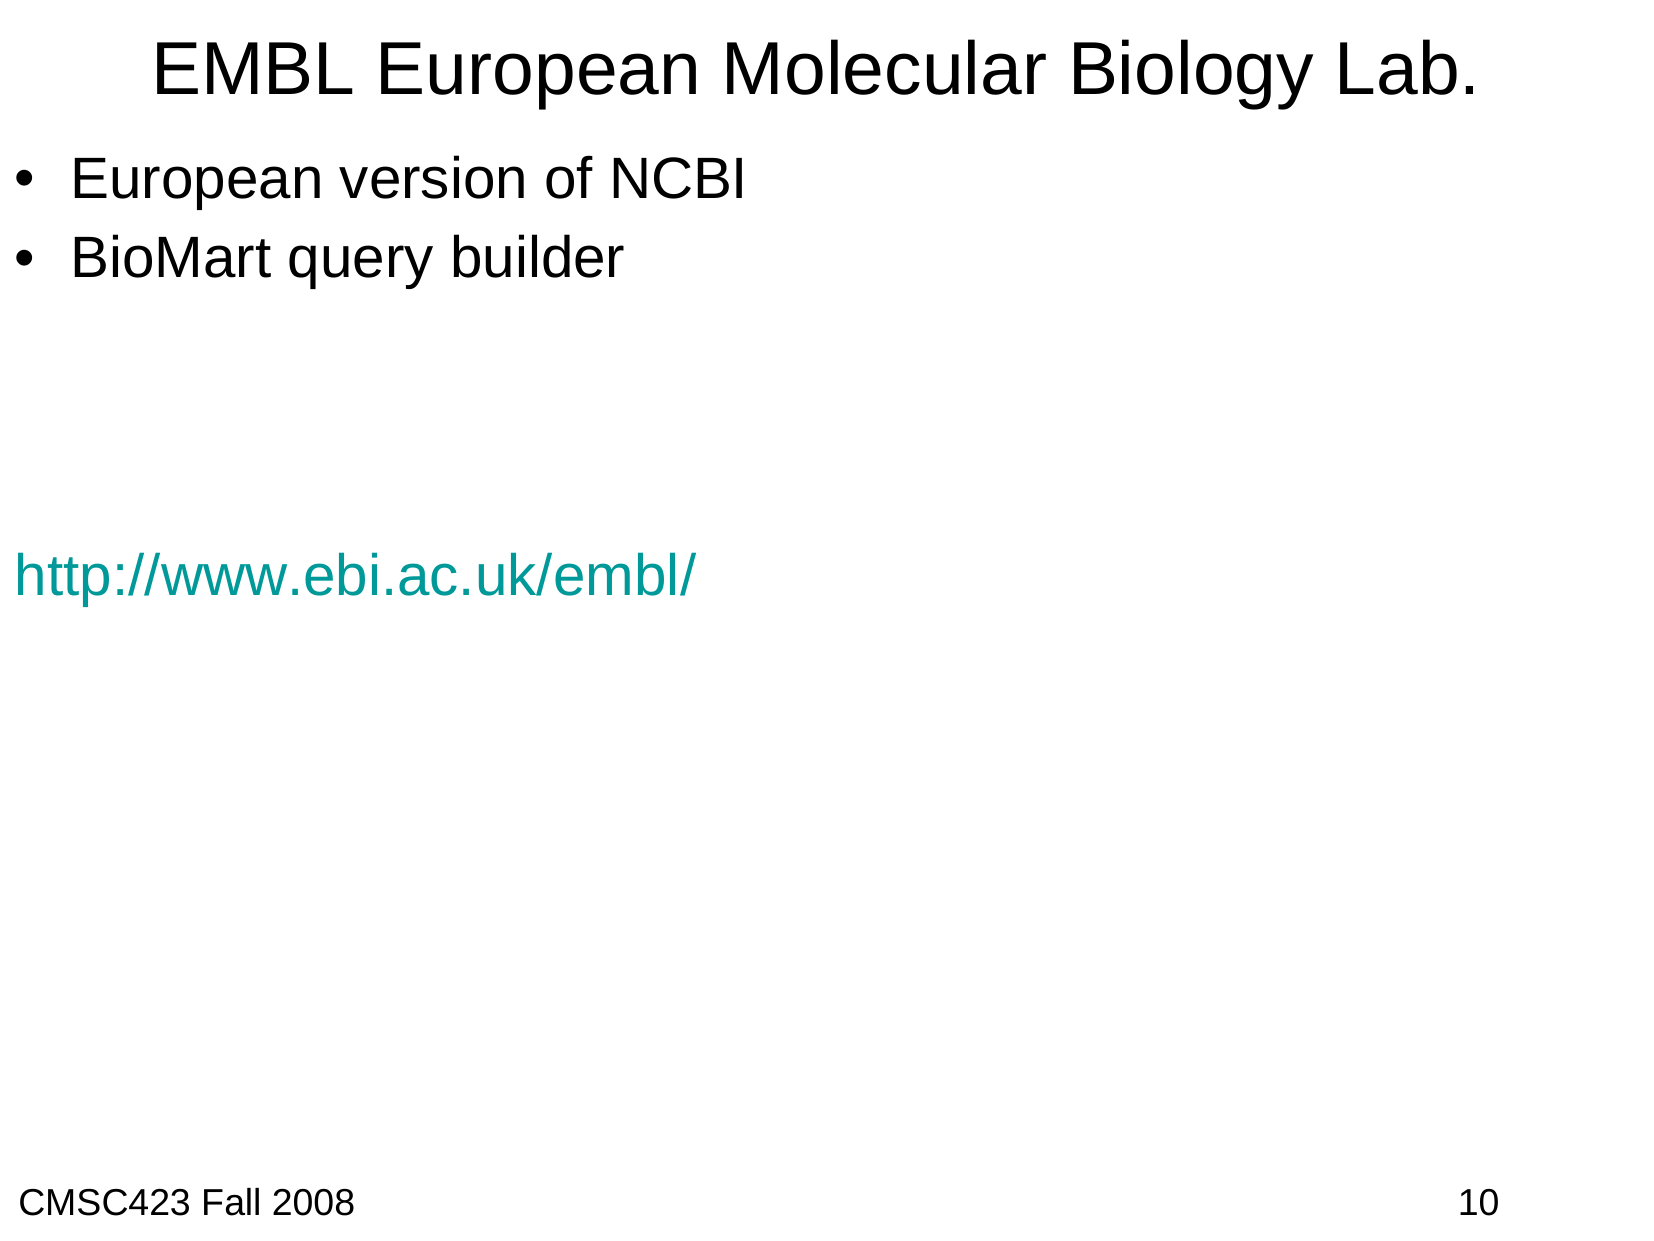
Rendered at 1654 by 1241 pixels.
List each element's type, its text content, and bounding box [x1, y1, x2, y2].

title EMBL European Molecular Biology Lab. [0, 10, 1654, 127]
list European version of NCBI BioMart query builder http://www.ebi.ac.uk/embl/ [0, 137, 1654, 1241]
